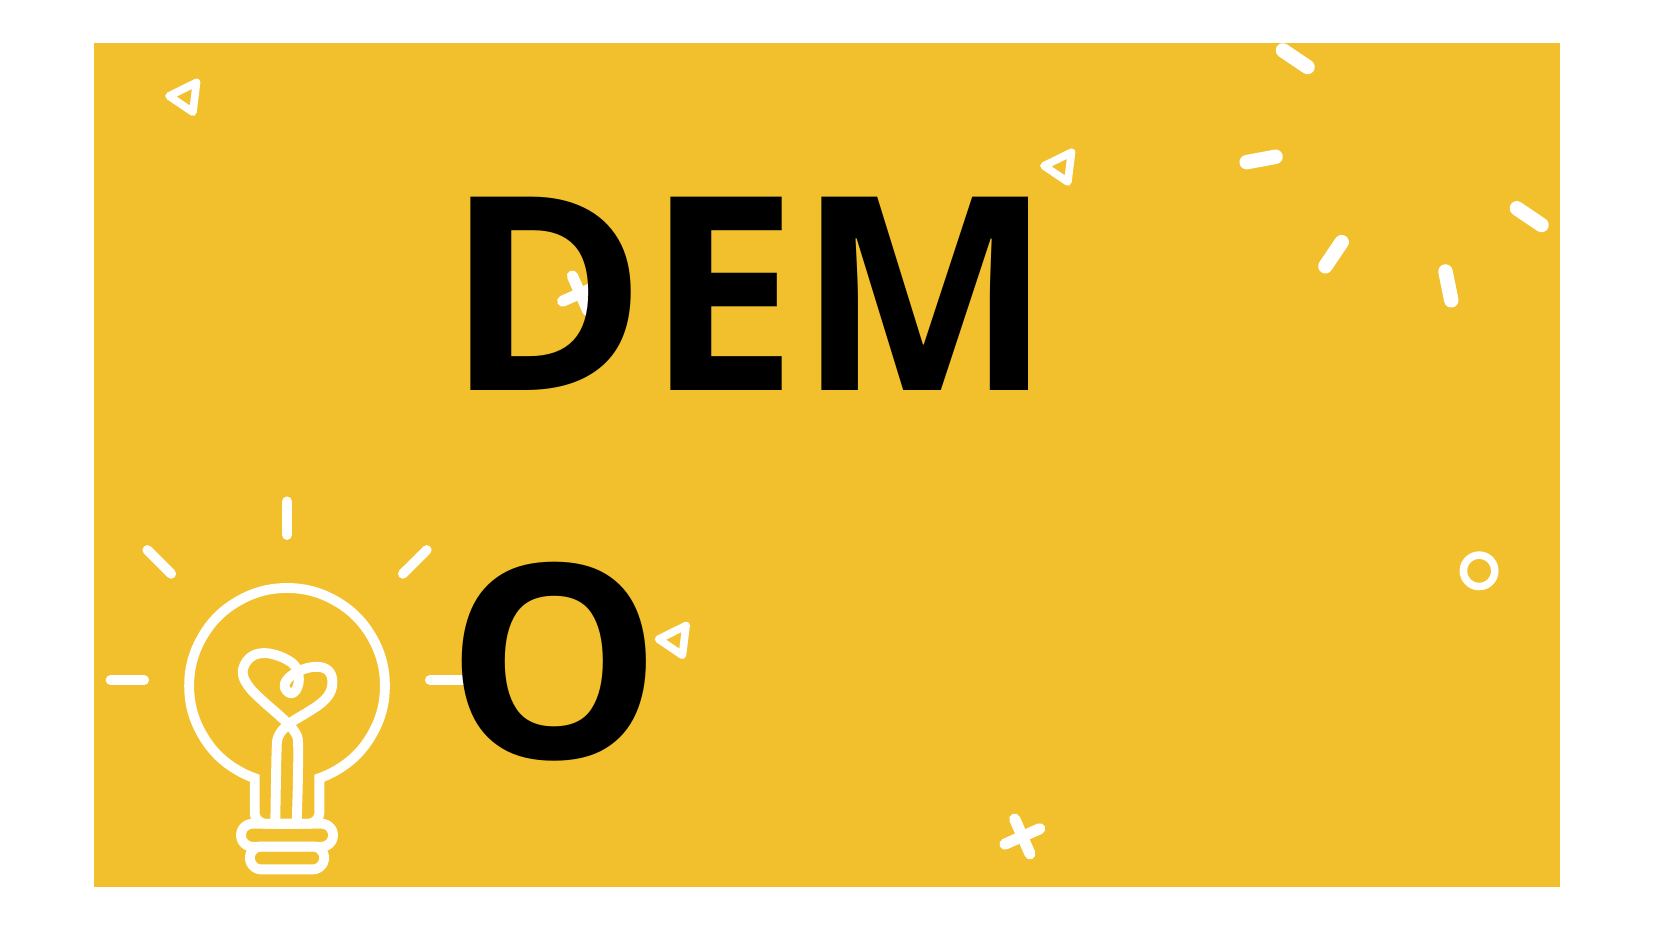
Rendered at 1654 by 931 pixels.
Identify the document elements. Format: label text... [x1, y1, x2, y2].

title DEMO [446, 111, 1192, 827]
